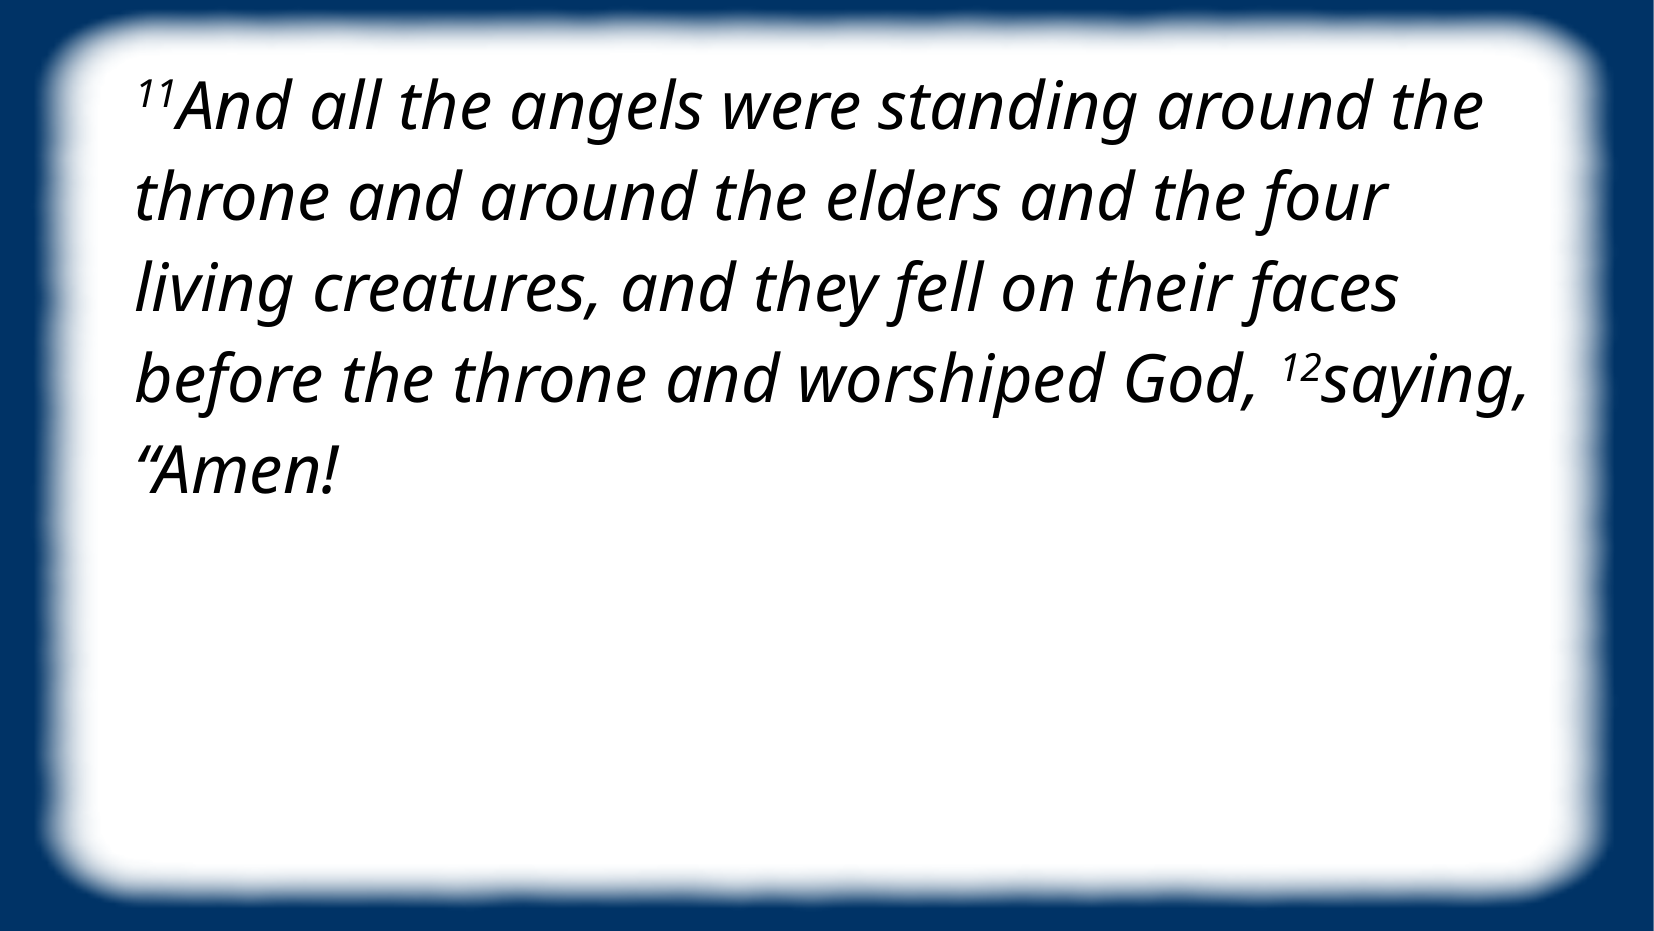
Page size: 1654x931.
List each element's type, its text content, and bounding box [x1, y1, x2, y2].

text_box 11And all the angels were standing around the throne and around the elders and the four living creatures, and they fell on their faces before the throne and worshiped God, 12saying, “Amen! [120, 51, 1561, 511]
picture [0, 0, 1654, 931]
